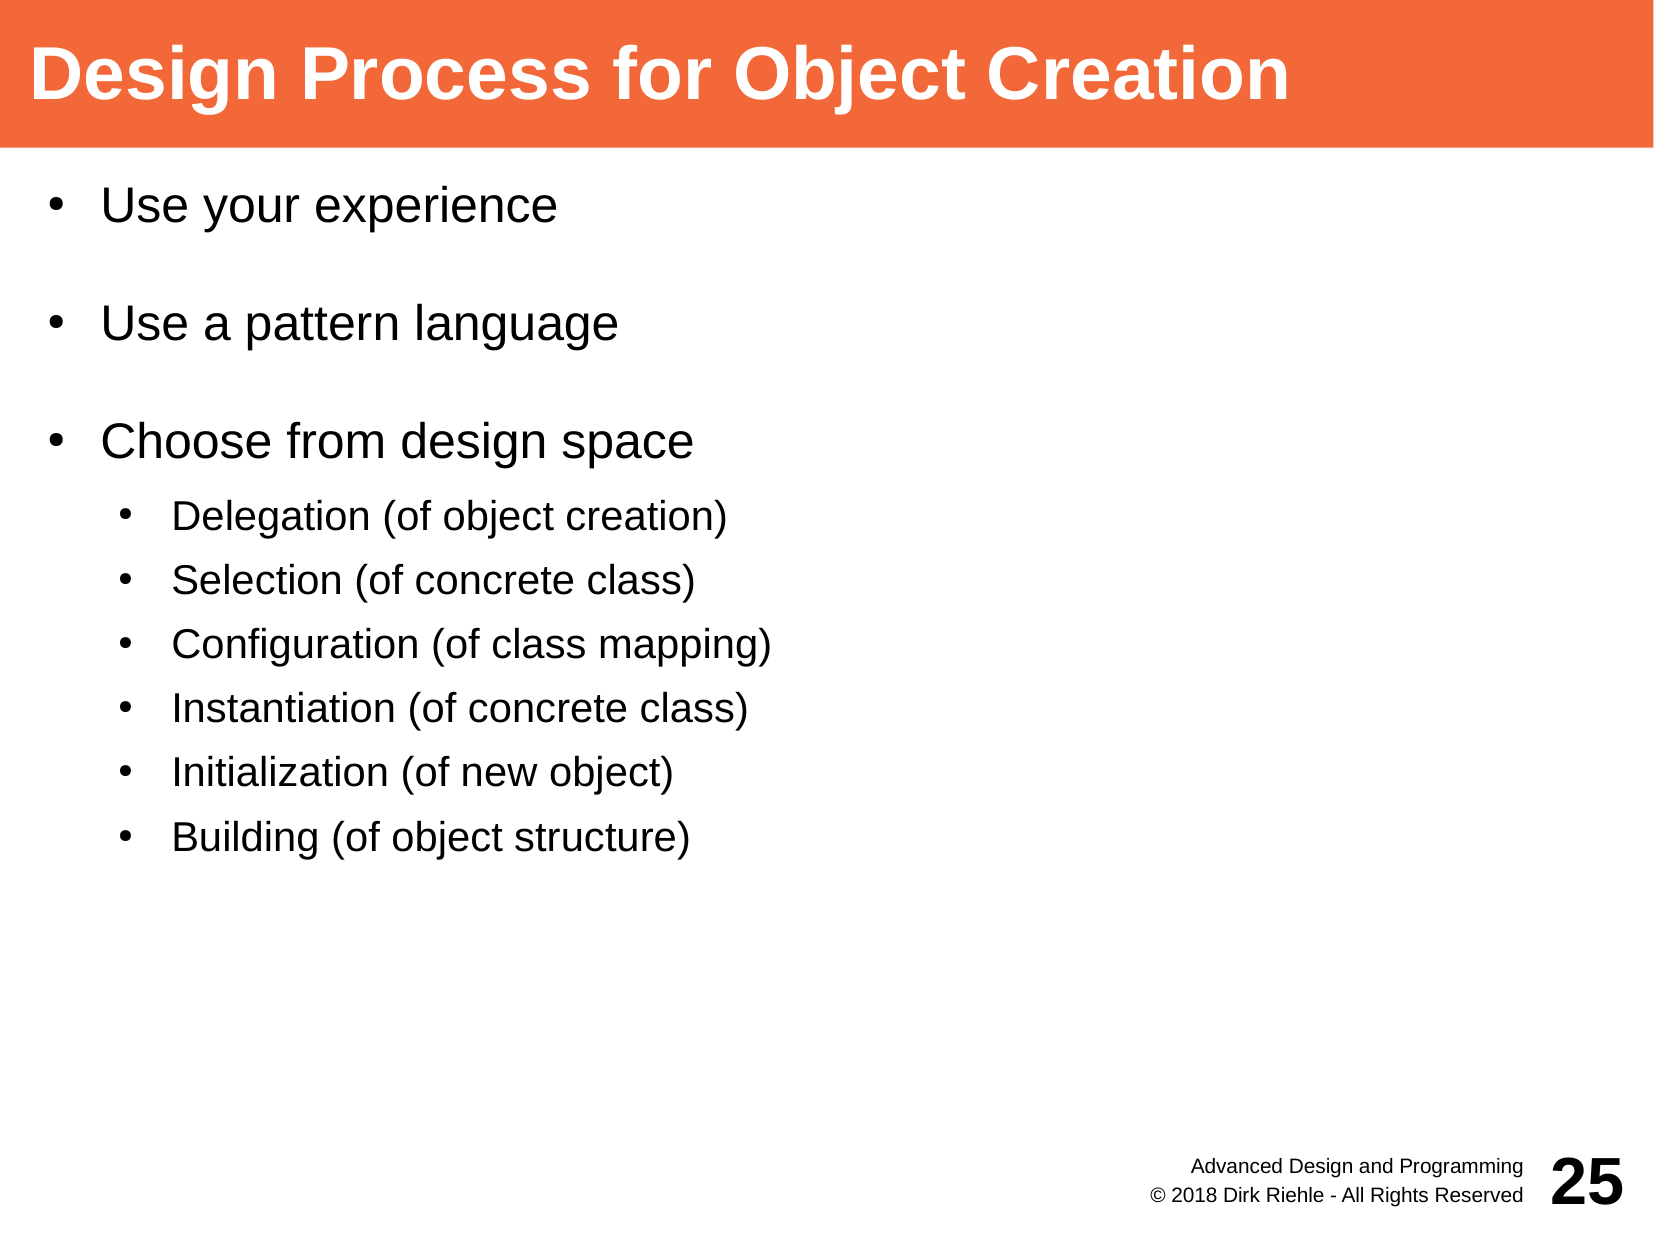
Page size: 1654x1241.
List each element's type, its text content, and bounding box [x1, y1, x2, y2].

title Design Process for Object Creation [0, 0, 1654, 148]
list Use your experience Use a pattern language Choose from design space Delegation (of object creation) Selection (of concrete class) Configuration (of class mapping) Instantiation (of concrete class) Initialization (of new object) Building (of object structure) [29, 177, 1625, 1063]
